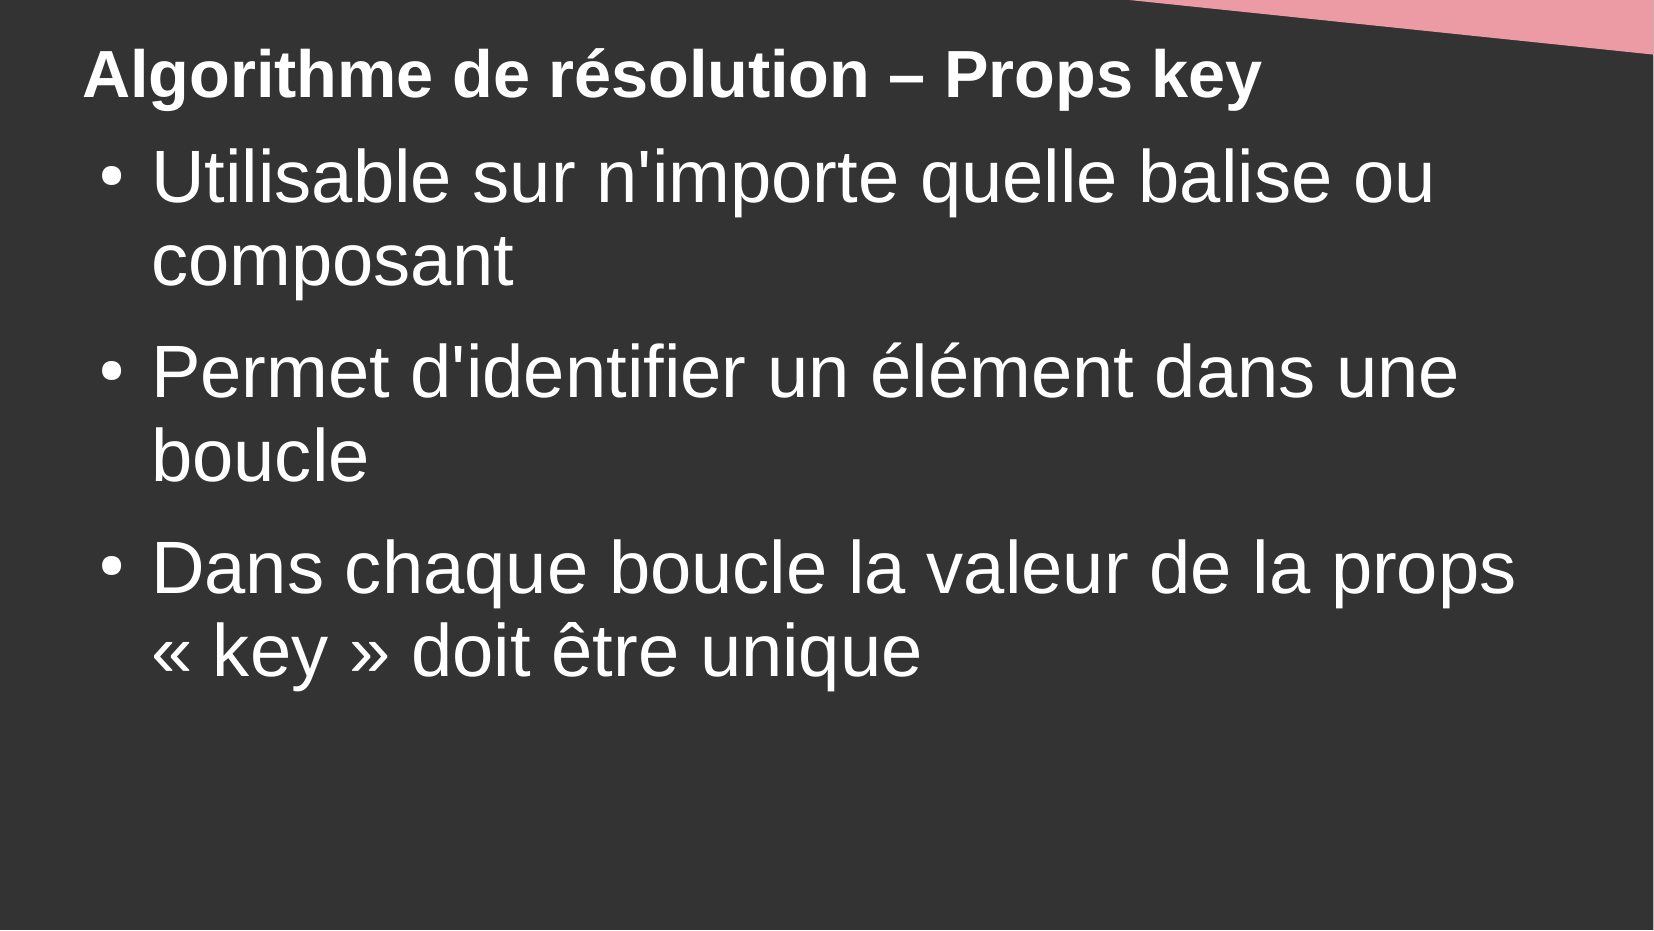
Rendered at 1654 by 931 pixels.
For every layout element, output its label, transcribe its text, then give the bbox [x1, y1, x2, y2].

list Utilisable sur n'importe quelle balise ou composant Permet d'identifier un élément dans une boucle Dans chaque boucle la valeur de la props « key » doit être unique [80, 135, 1619, 697]
title Algorithme de résolution – Props key [82, 37, 1571, 114]
text_box [1129, 0, 1654, 55]
